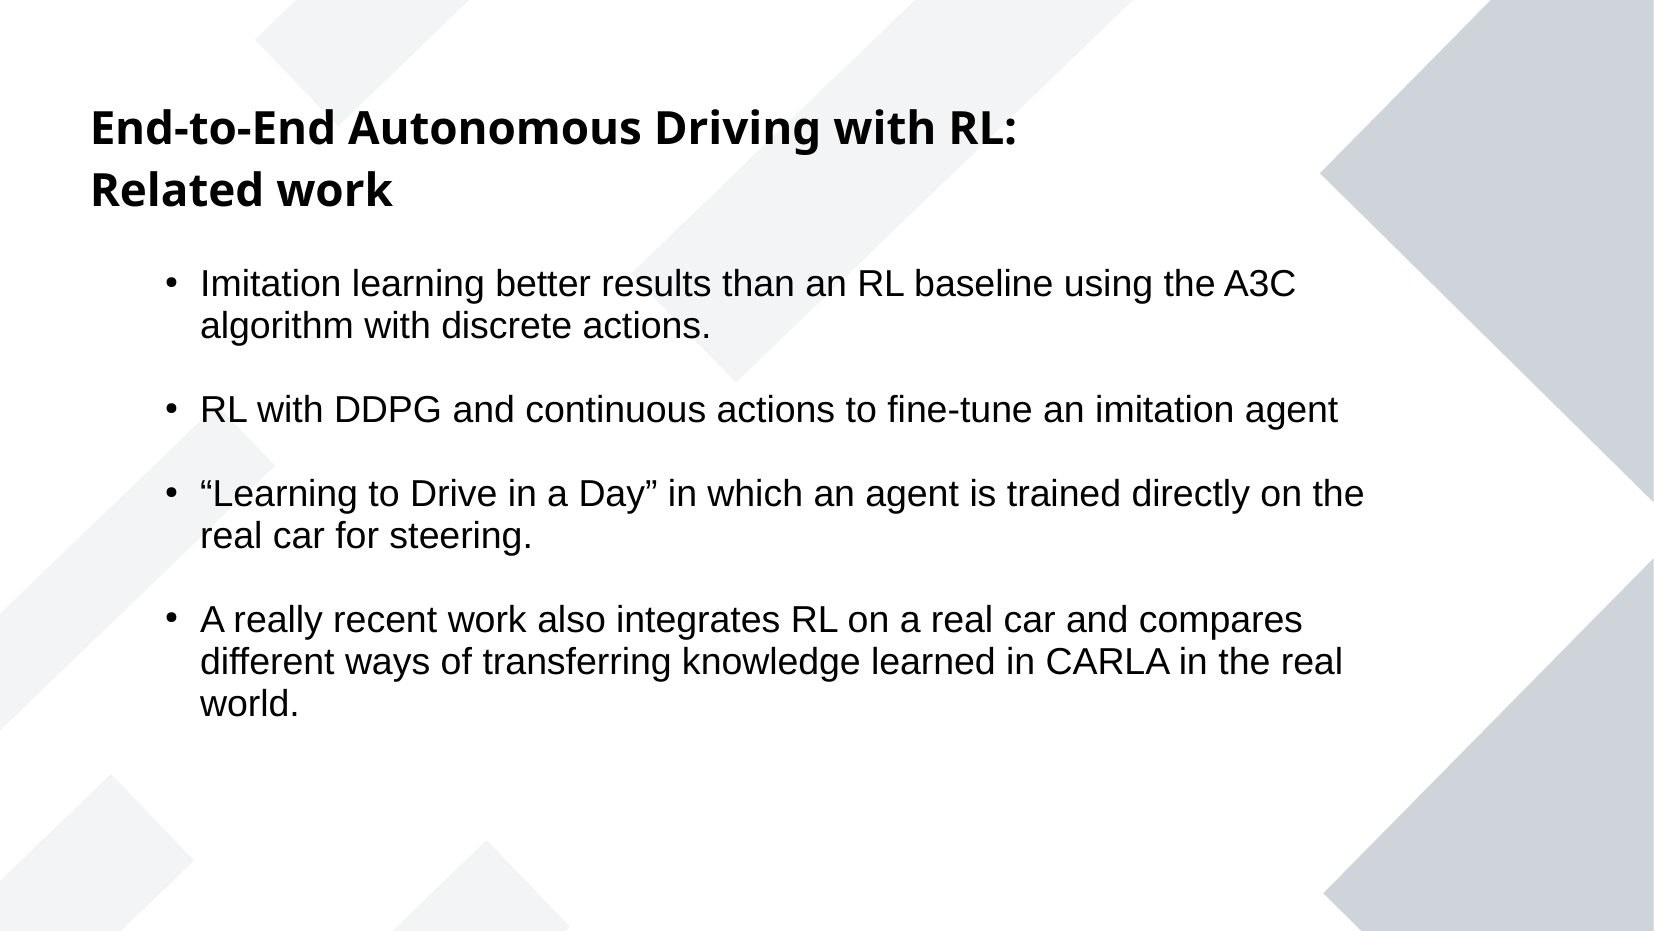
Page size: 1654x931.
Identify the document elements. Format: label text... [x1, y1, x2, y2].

text_box End-to-End Autonomous Driving with RL: Related work [75, 87, 1418, 263]
text_box Imitation learning better results than an RL baseline using the A3C algorithm with discrete actions. RL with DDPG and continuous actions to fine-tune an imitation agent “Learning to Drive in a Day” in which an agent is trained directly on the real car for steering. A really recent work also integrates RL on a real car and compares different ways of transferring knowledge learned in CARLA in the real world. [150, 254, 1388, 774]
